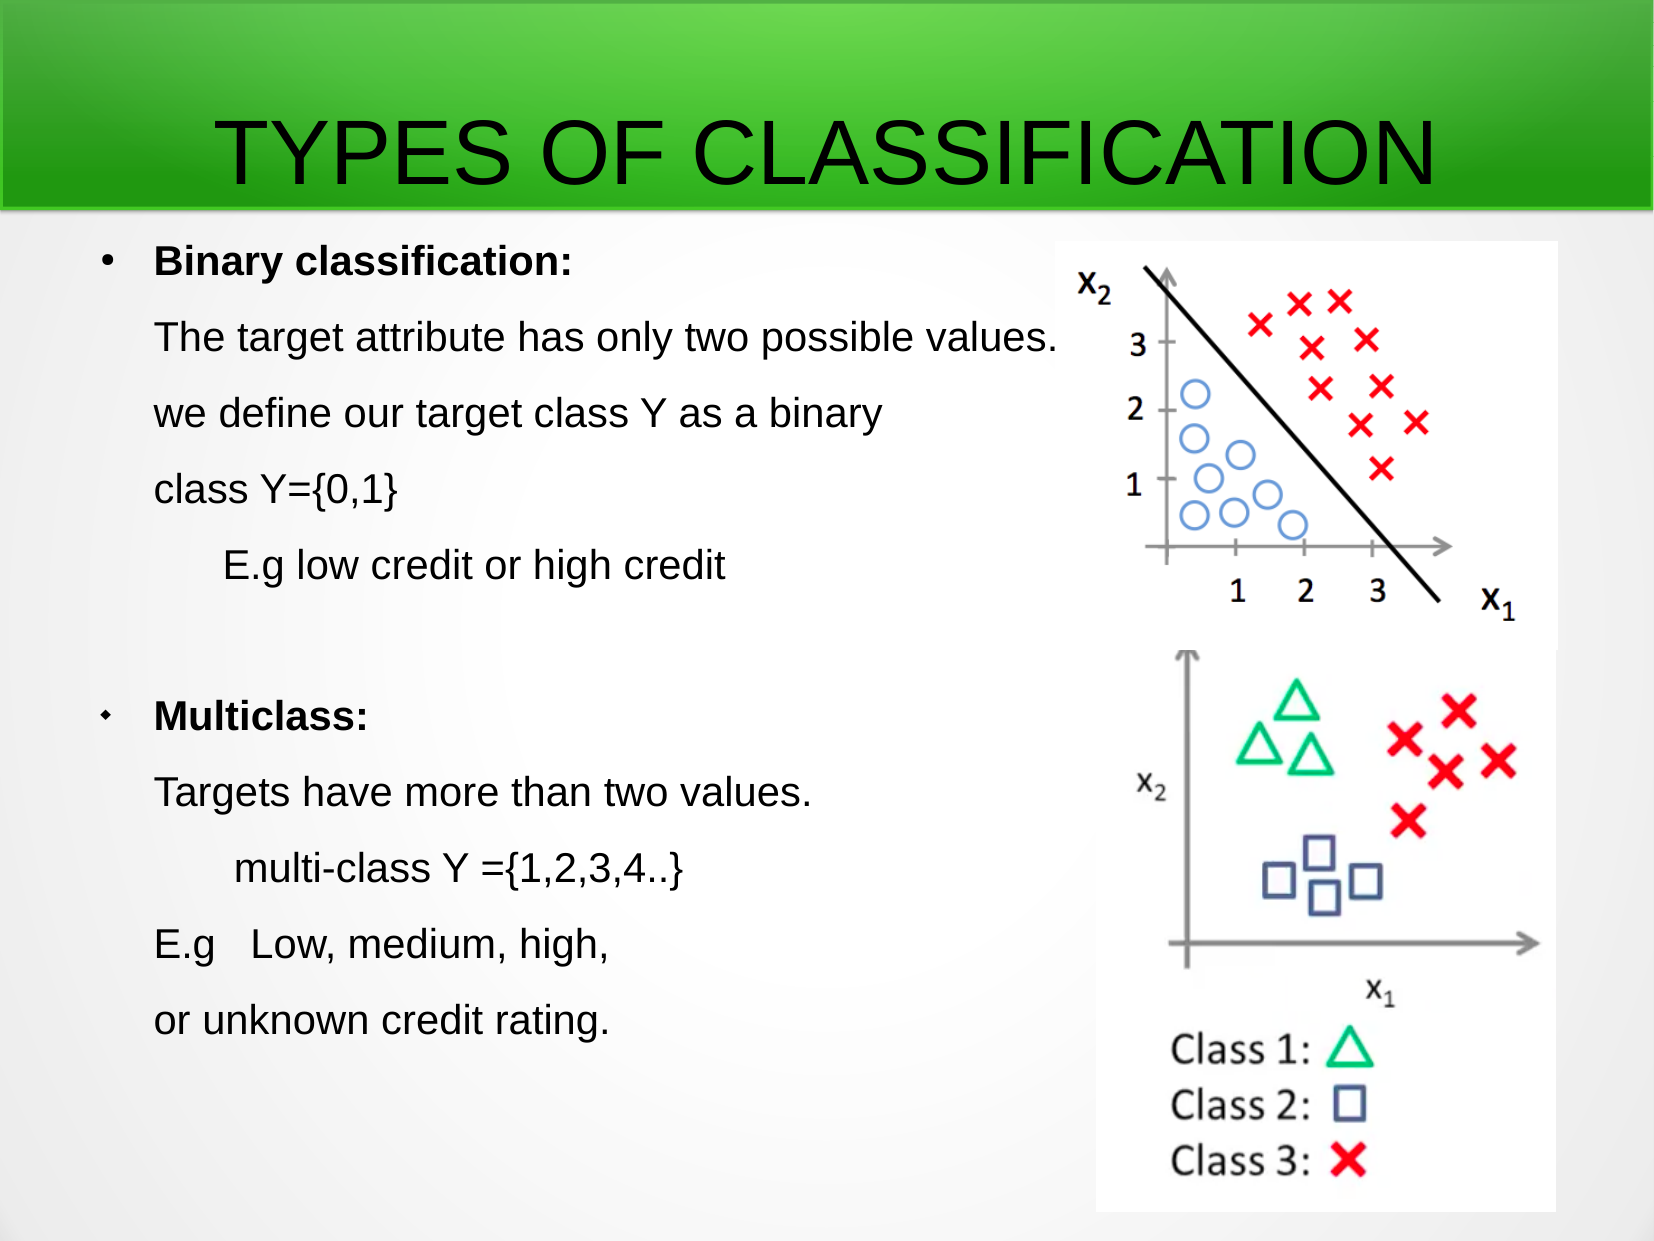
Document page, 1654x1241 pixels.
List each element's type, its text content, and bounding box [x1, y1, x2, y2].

picture [1055, 241, 1558, 1212]
list Binary classification: The target attribute has only two possible values. we define our target class Y as a binary class Y={0,1} E.g low credit or high credit Multiclass: Targets have more than two values. multi-class Y ={1,2,3,4..} E.g Low, medium, high, or unknown credit rating. [82, 237, 1571, 1241]
title TYPES OF CLASSIFICATION [82, 49, 1571, 237]
